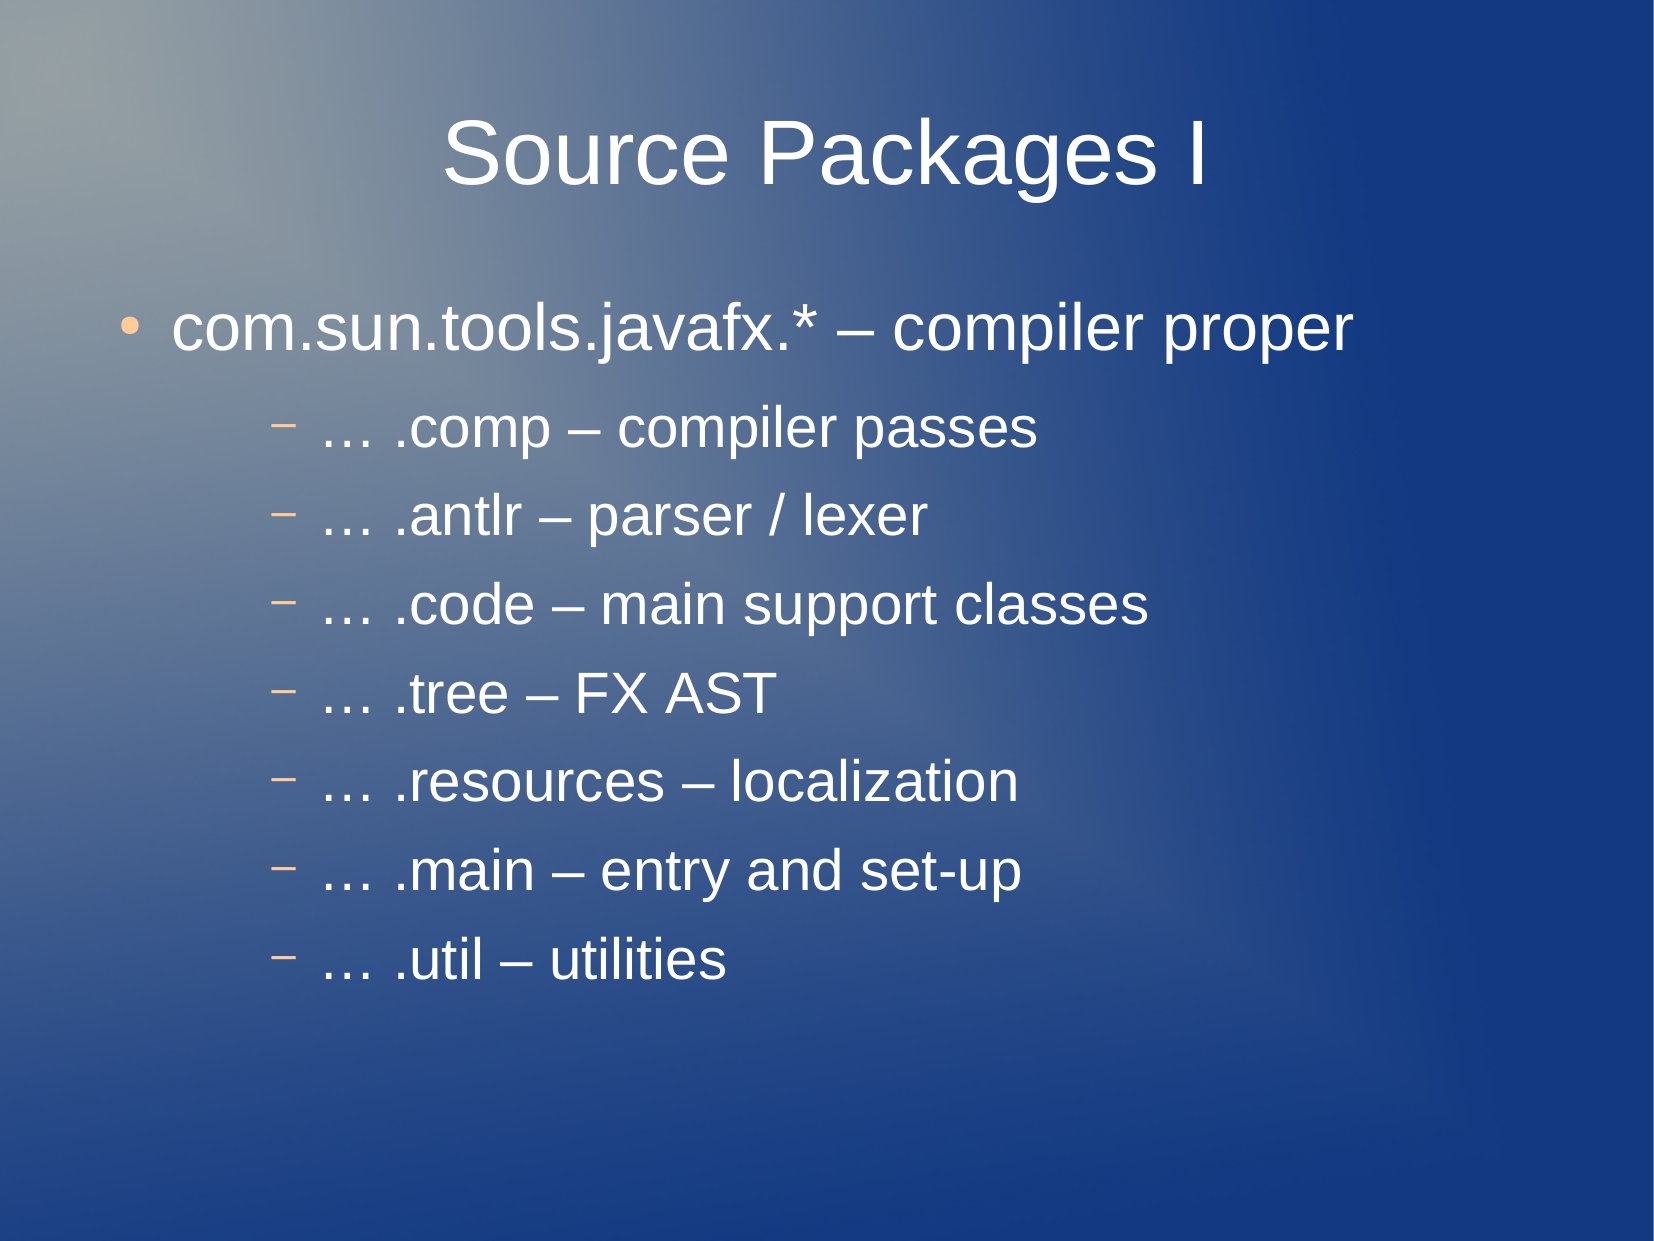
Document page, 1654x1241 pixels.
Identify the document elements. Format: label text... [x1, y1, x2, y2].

picture [0, 0, 1654, 1241]
title Source Packages I [82, 56, 1571, 250]
list com.sun.tools.javafx.* – compiler proper … .comp – compiler passes … .antlr – parser / lexer … .code – main support classes … .tree – FX AST … .resources – localization … .main – entry and set-up … .util – utilities [82, 290, 1571, 1094]
